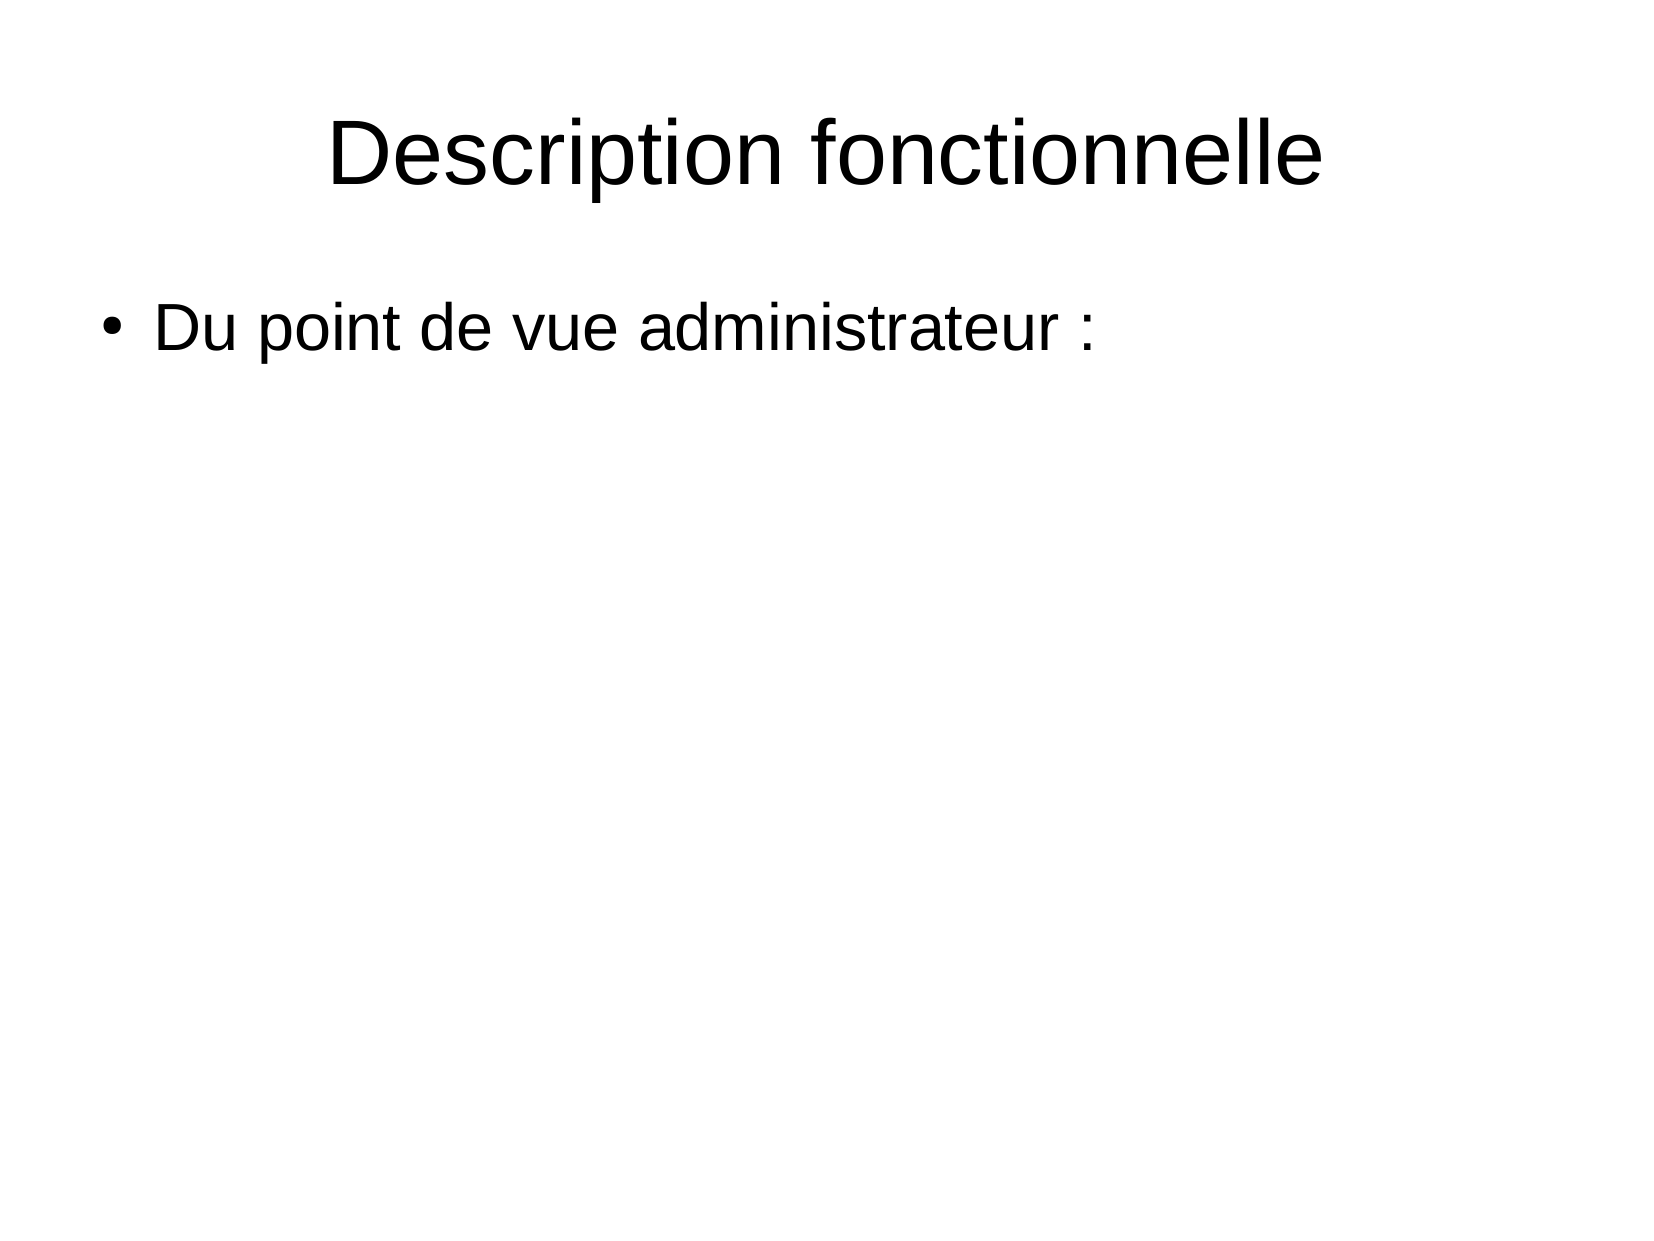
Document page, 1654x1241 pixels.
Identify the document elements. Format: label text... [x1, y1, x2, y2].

title Description fonctionnelle [82, 49, 1571, 257]
list Du point de vue administrateur : [82, 290, 1571, 1010]
